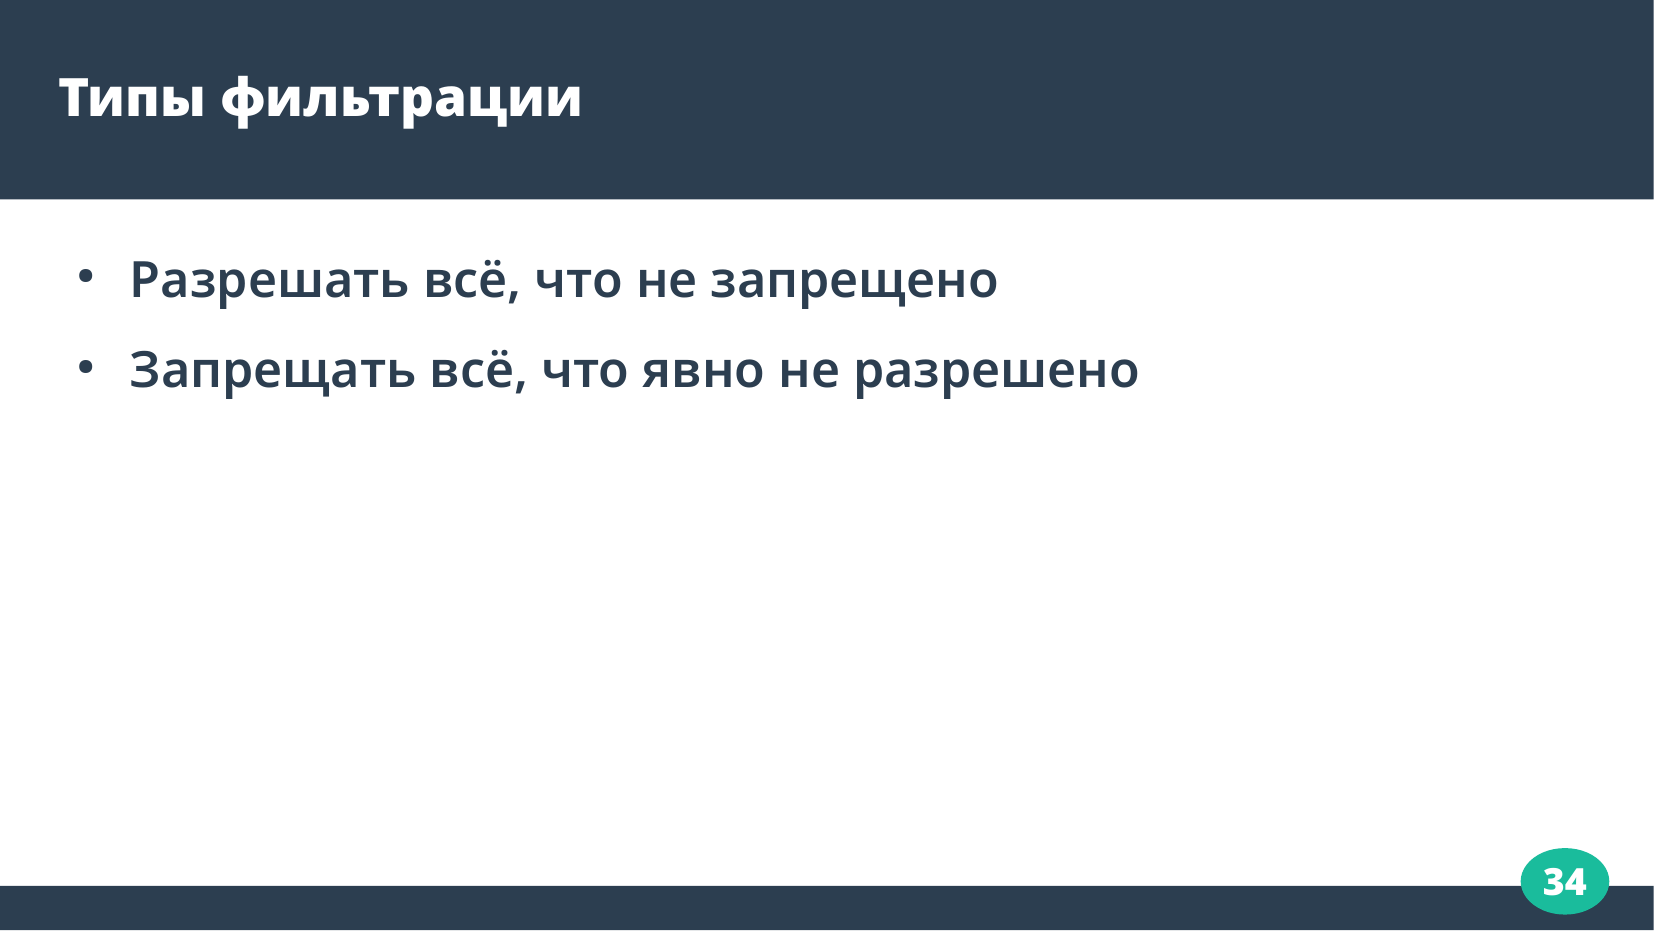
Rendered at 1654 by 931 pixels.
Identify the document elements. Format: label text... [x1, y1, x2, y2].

title Типы фильтрации [59, 37, 1595, 155]
list Разрешать всё, что не запрещено Запрещать всё, что явно не разрешено [59, 243, 1595, 864]
